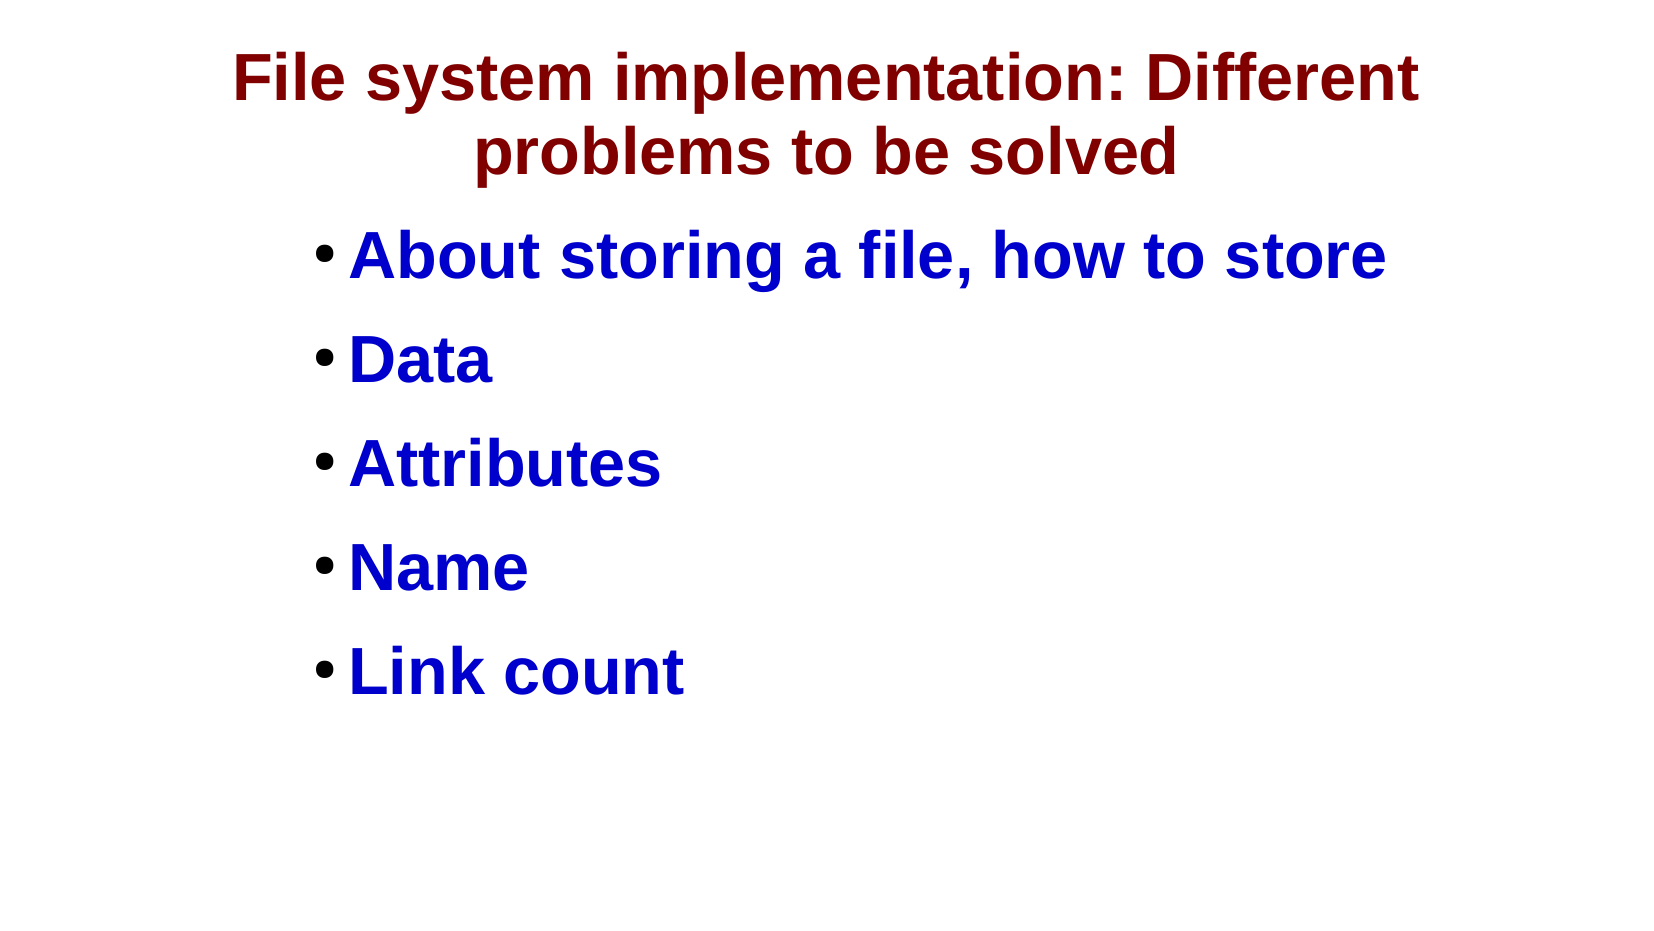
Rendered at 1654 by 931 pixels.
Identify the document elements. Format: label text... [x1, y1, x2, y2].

title File system implementation: Different problems to be solved [82, 36, 1571, 193]
list About storing a file, how to store Data Attributes Name Link count [82, 217, 1571, 757]
